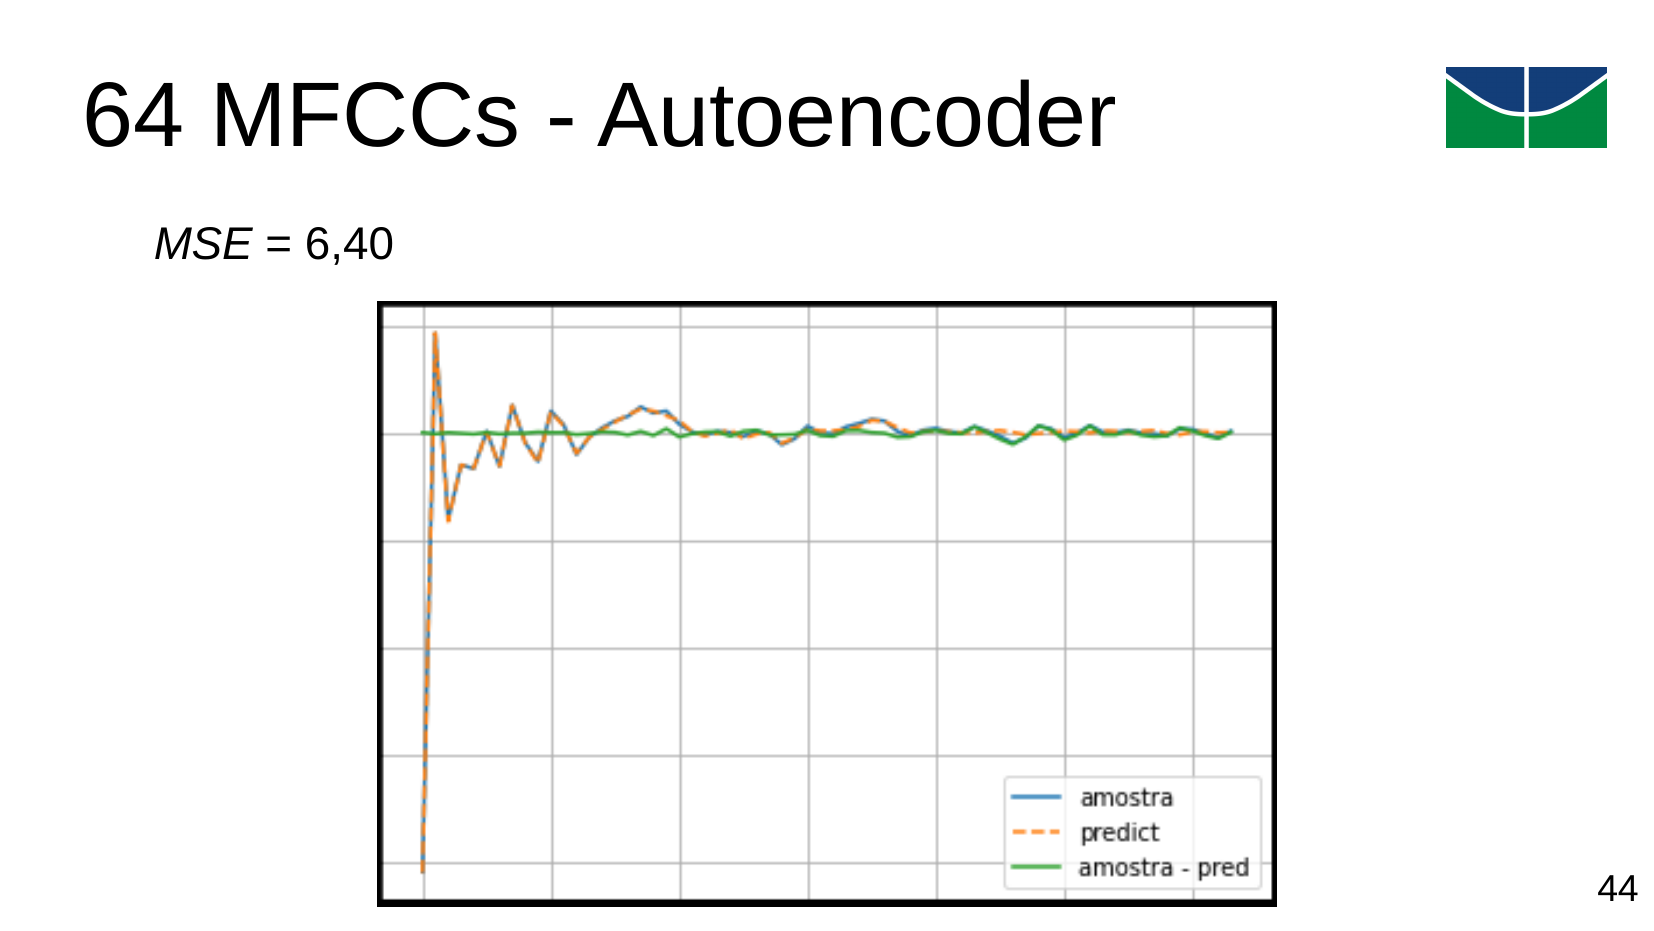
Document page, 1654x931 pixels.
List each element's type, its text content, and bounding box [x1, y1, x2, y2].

title 64 MFCCs - Autoencoder [82, 37, 1571, 193]
picture [1571, 67, 1607, 148]
text_box <number> [1024, 860, 1654, 931]
list MSE = 6,40 [82, 217, 1571, 758]
picture [377, 301, 1277, 907]
